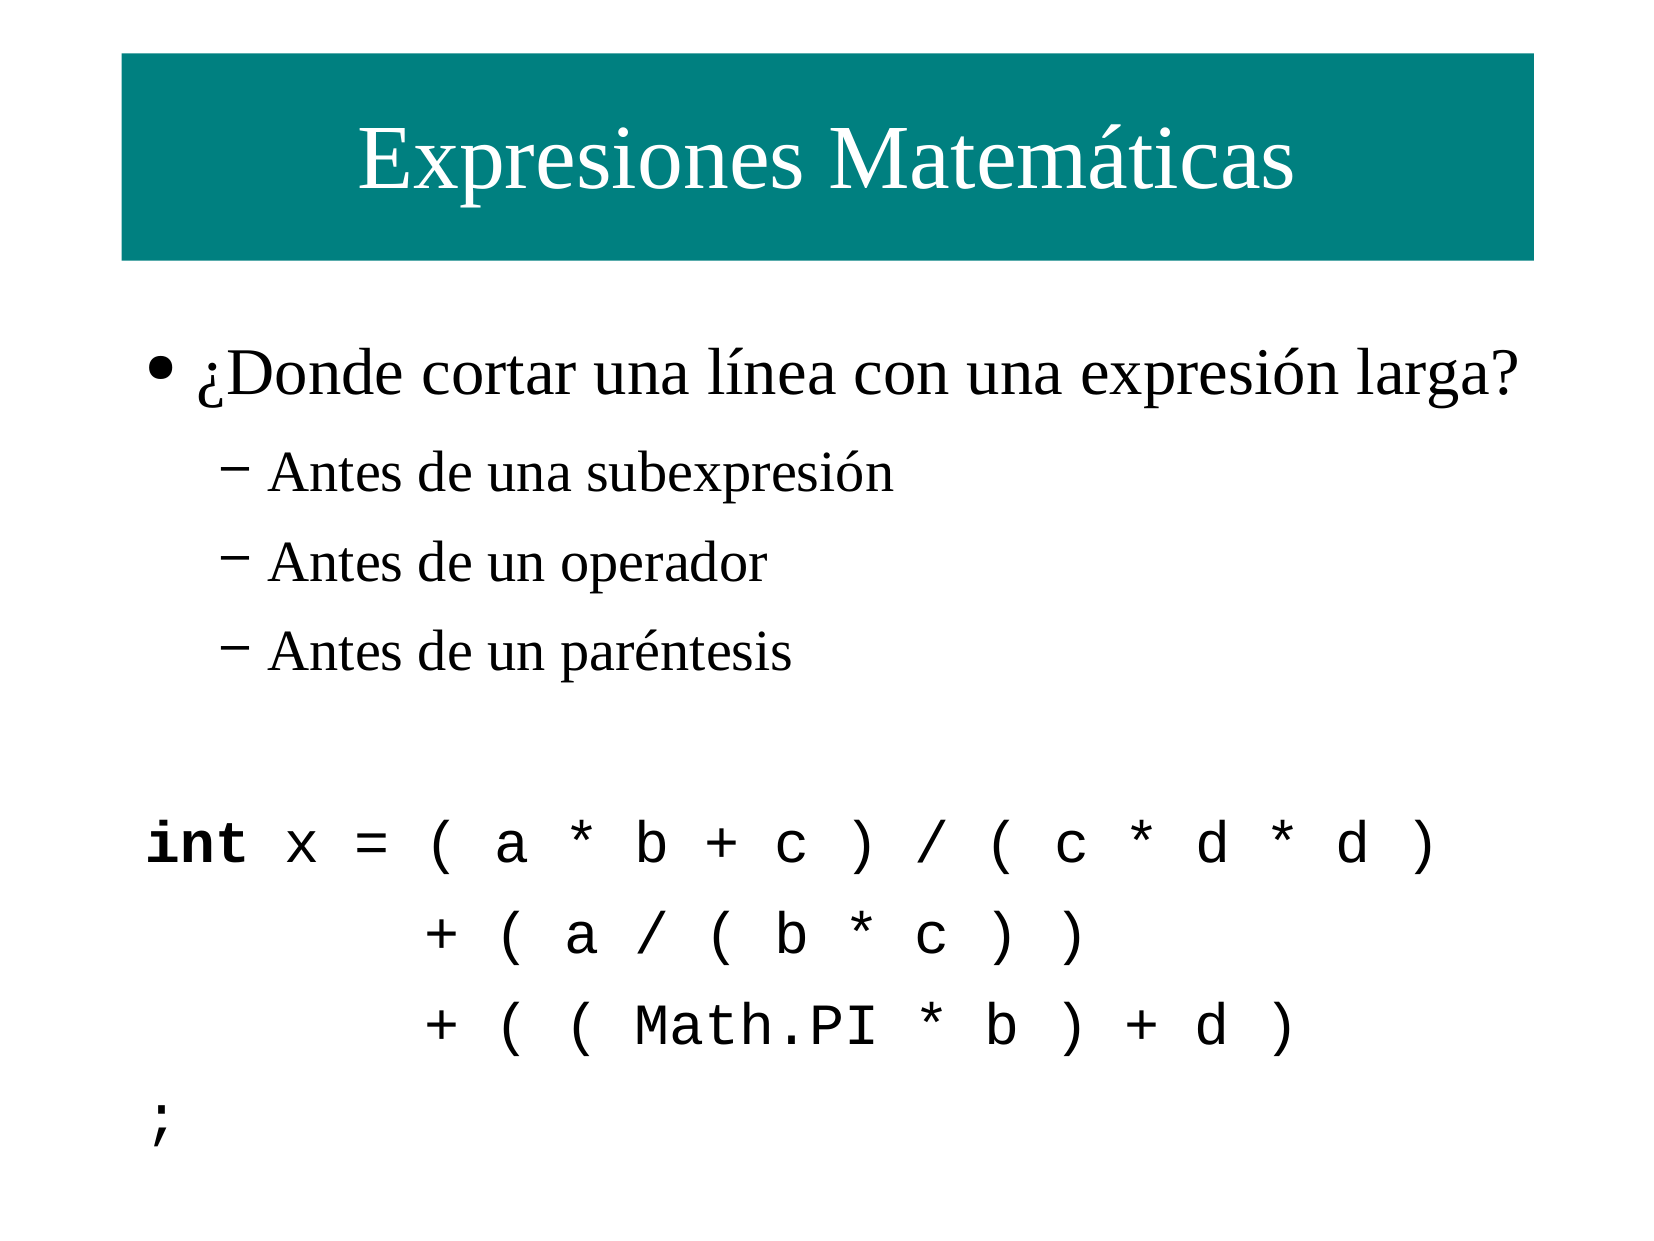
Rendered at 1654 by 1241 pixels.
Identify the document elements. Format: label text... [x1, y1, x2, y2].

text_box [121, 210, 1534, 261]
text_box ¿Donde cortar una línea con una expresión larga? Antes de una subexpresión Antes de un operador Antes de un paréntesis int x = ( a * b + c ) / ( c * d * d ) + ( a / ( b * c ) ) + ( ( Math.PI * b ) + d ) ; [127, 333, 1540, 1149]
text_box Expresiones Matemáticas [121, 104, 1534, 210]
text_box [121, 53, 1534, 104]
